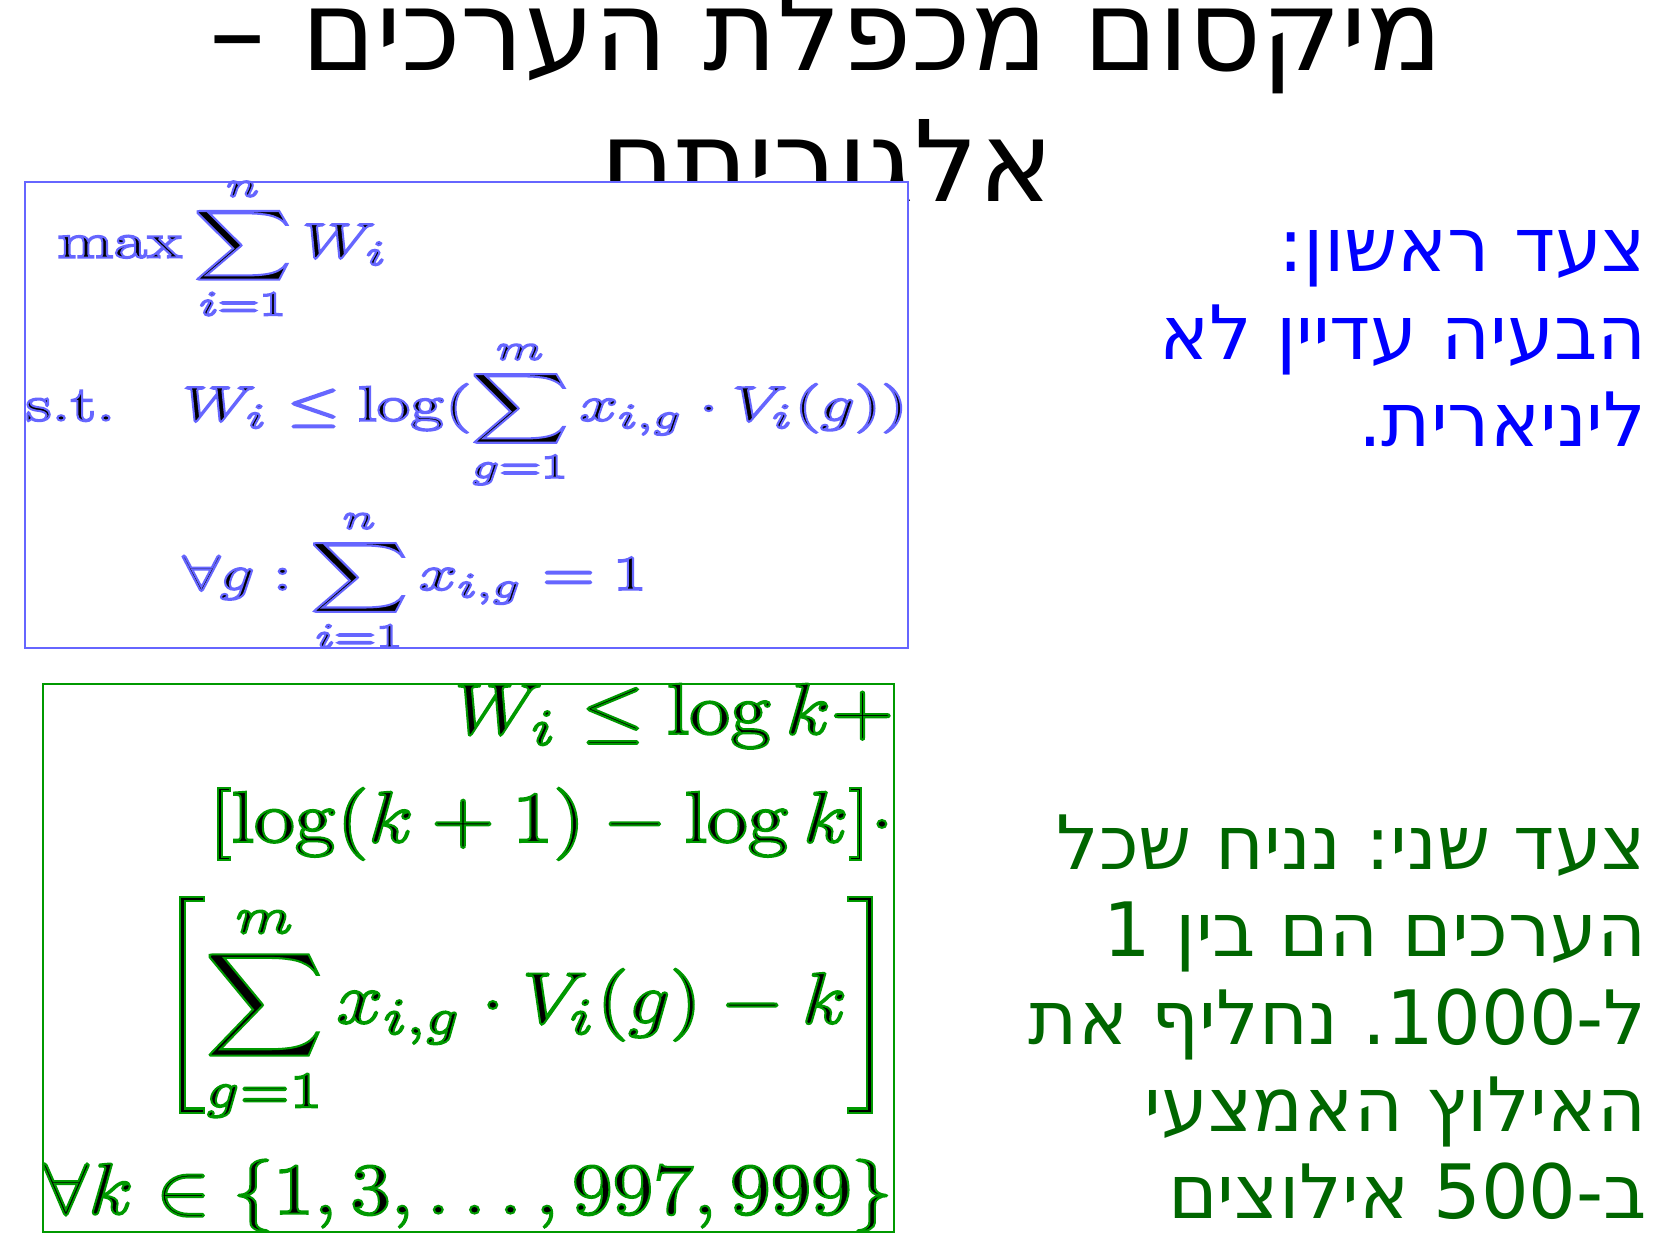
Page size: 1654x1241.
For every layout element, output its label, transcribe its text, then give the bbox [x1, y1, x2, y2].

text_box צעד ראשון: הבעיה עדיין לא ליניארית. צעד שני: נניח שכל הערכים הם בין 1 ל-1000. נחליף את האילוץ האמצעי ב-500 אילוצים ליניאריים: [907, 195, 1654, 1241]
text_box [25, 181, 908, 649]
title מיקסום מכפלת הערכים – אלגוריתם [0, 28, 1654, 166]
text_box [43, 683, 895, 1232]
